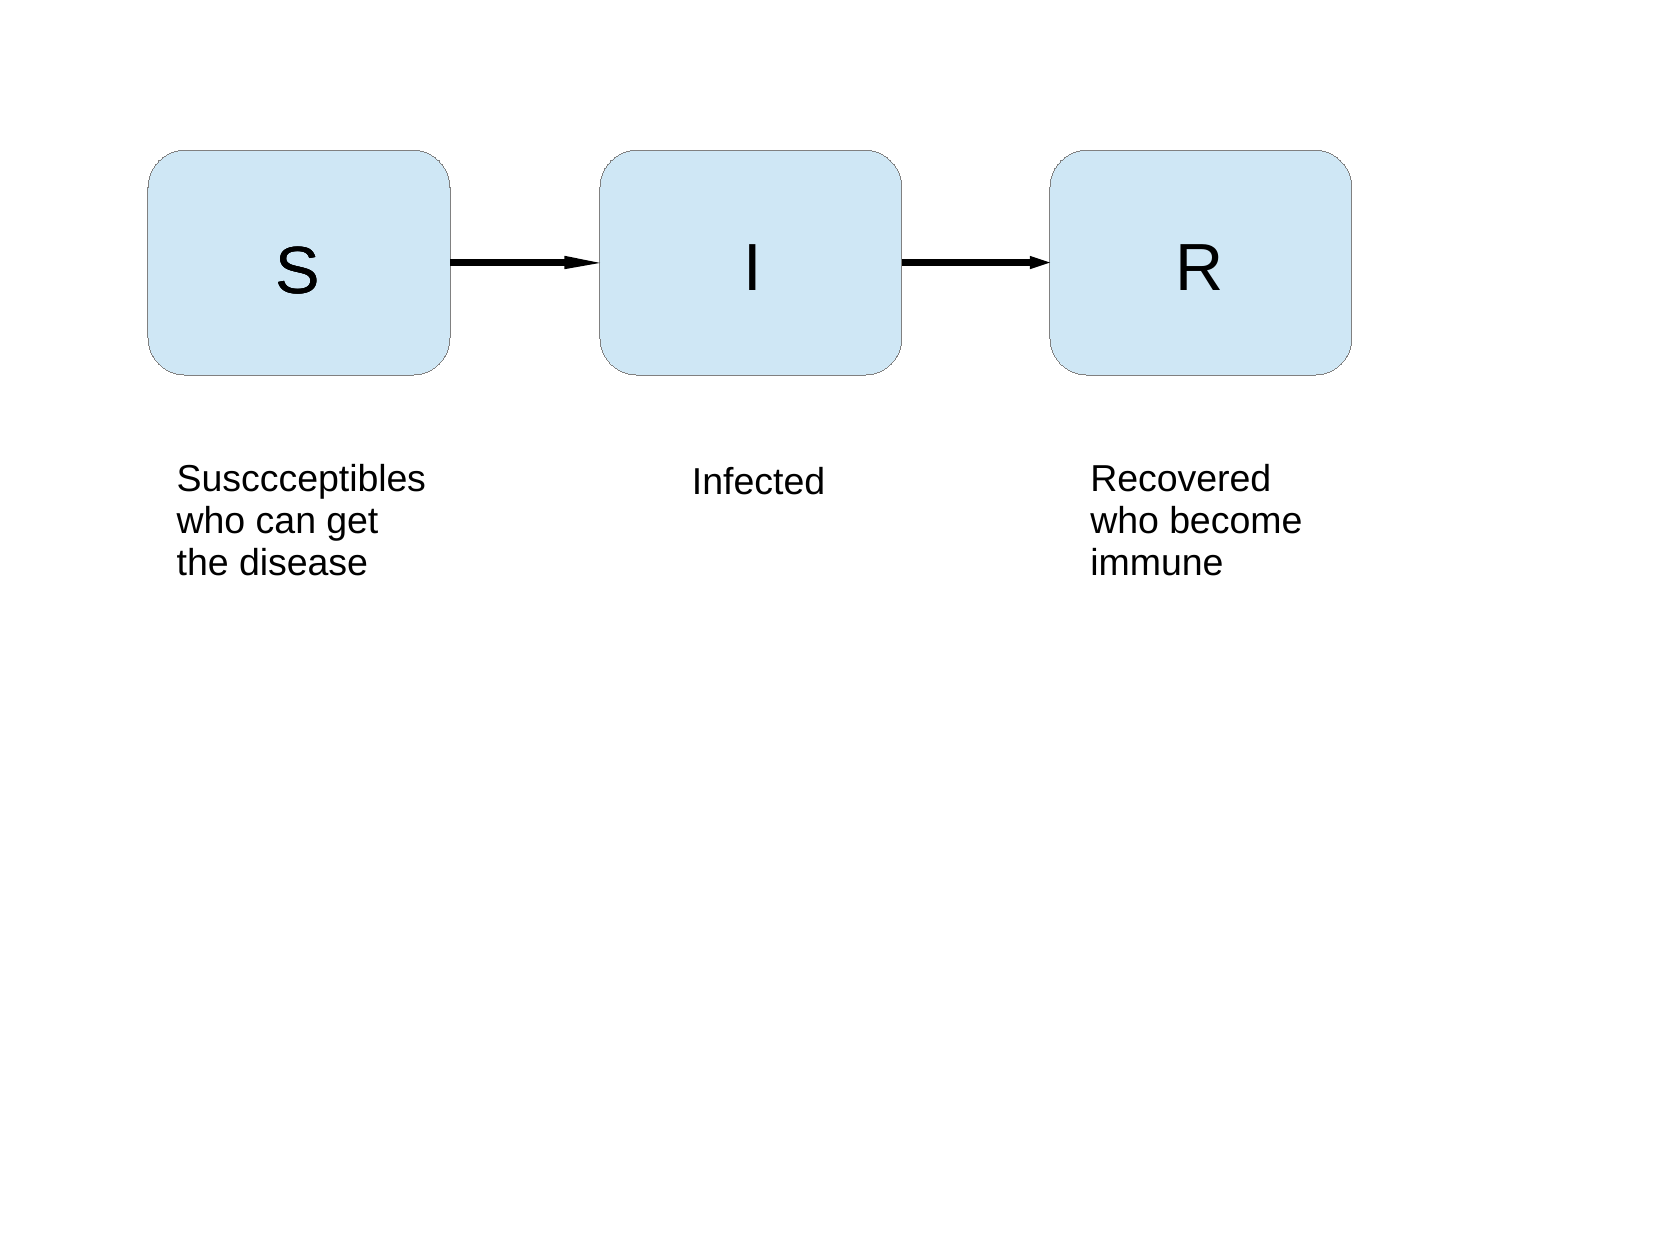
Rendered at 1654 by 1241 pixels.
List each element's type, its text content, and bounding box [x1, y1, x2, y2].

text_box [147, 150, 451, 376]
text_box S [260, 225, 336, 316]
text_box [599, 150, 902, 376]
text_box Infected [677, 453, 841, 511]
text_box [1049, 150, 1352, 376]
text_box I [729, 222, 778, 313]
text_box Recovered who become immune [1075, 450, 1318, 591]
text_box Susccceptibles who can get the disease [161, 450, 441, 591]
text_box R [1160, 222, 1239, 312]
